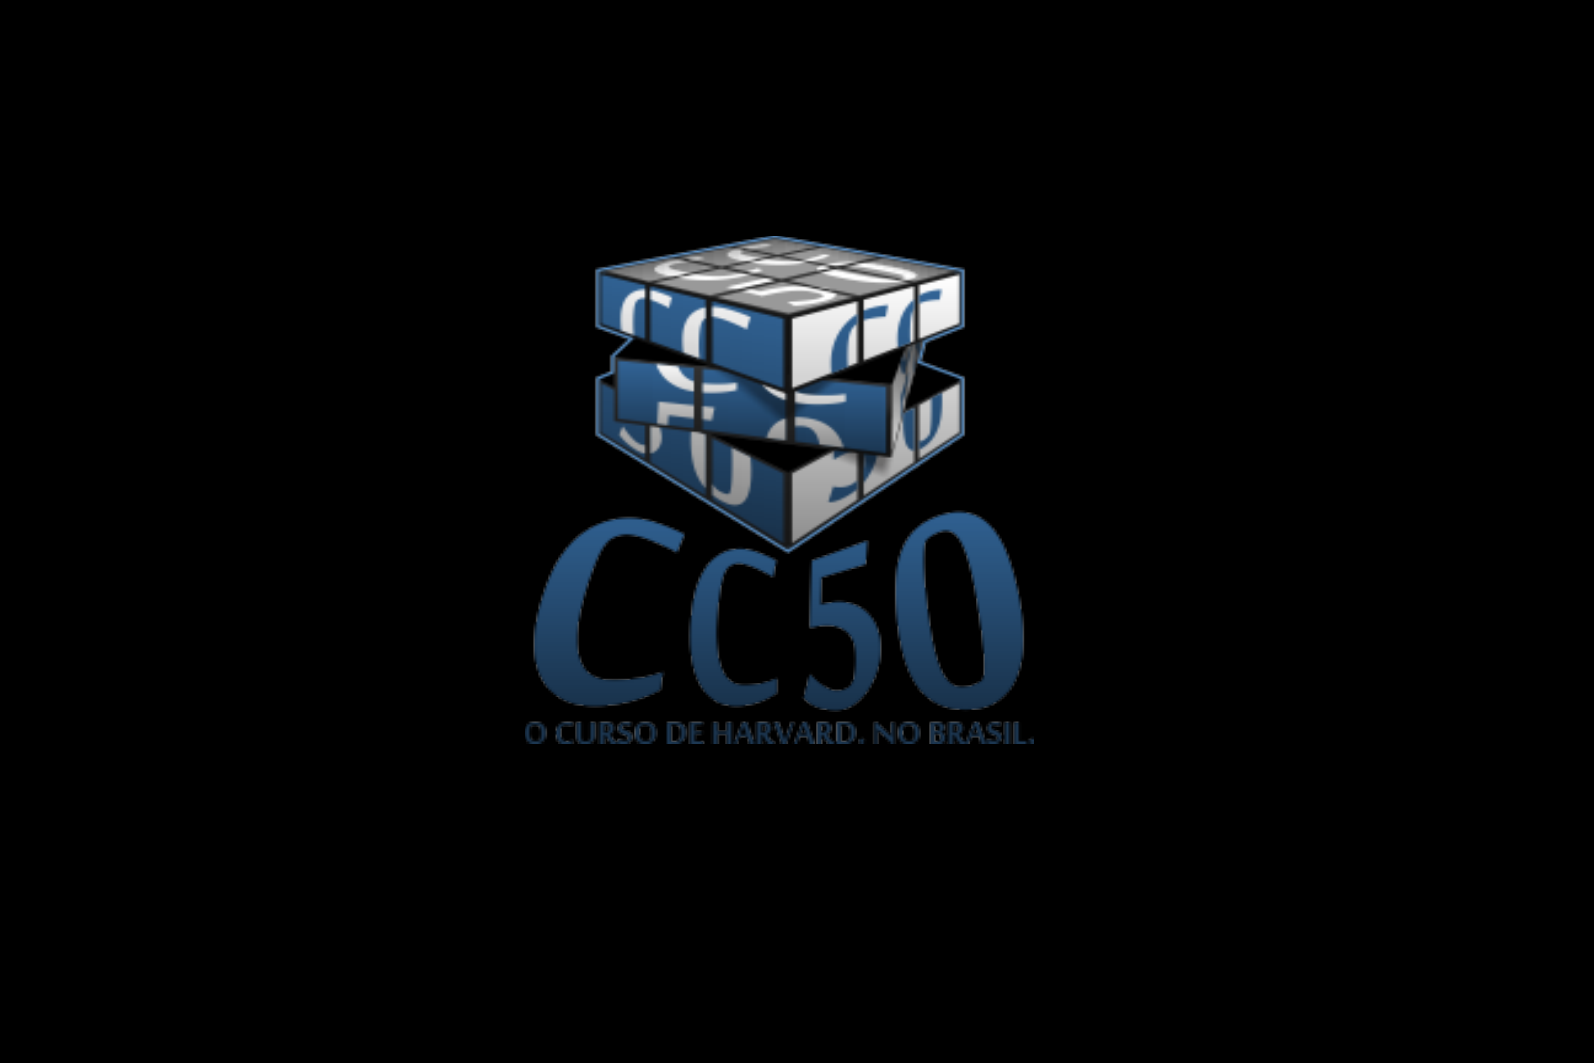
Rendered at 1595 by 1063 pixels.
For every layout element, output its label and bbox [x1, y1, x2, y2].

picture [525, 236, 1034, 744]
